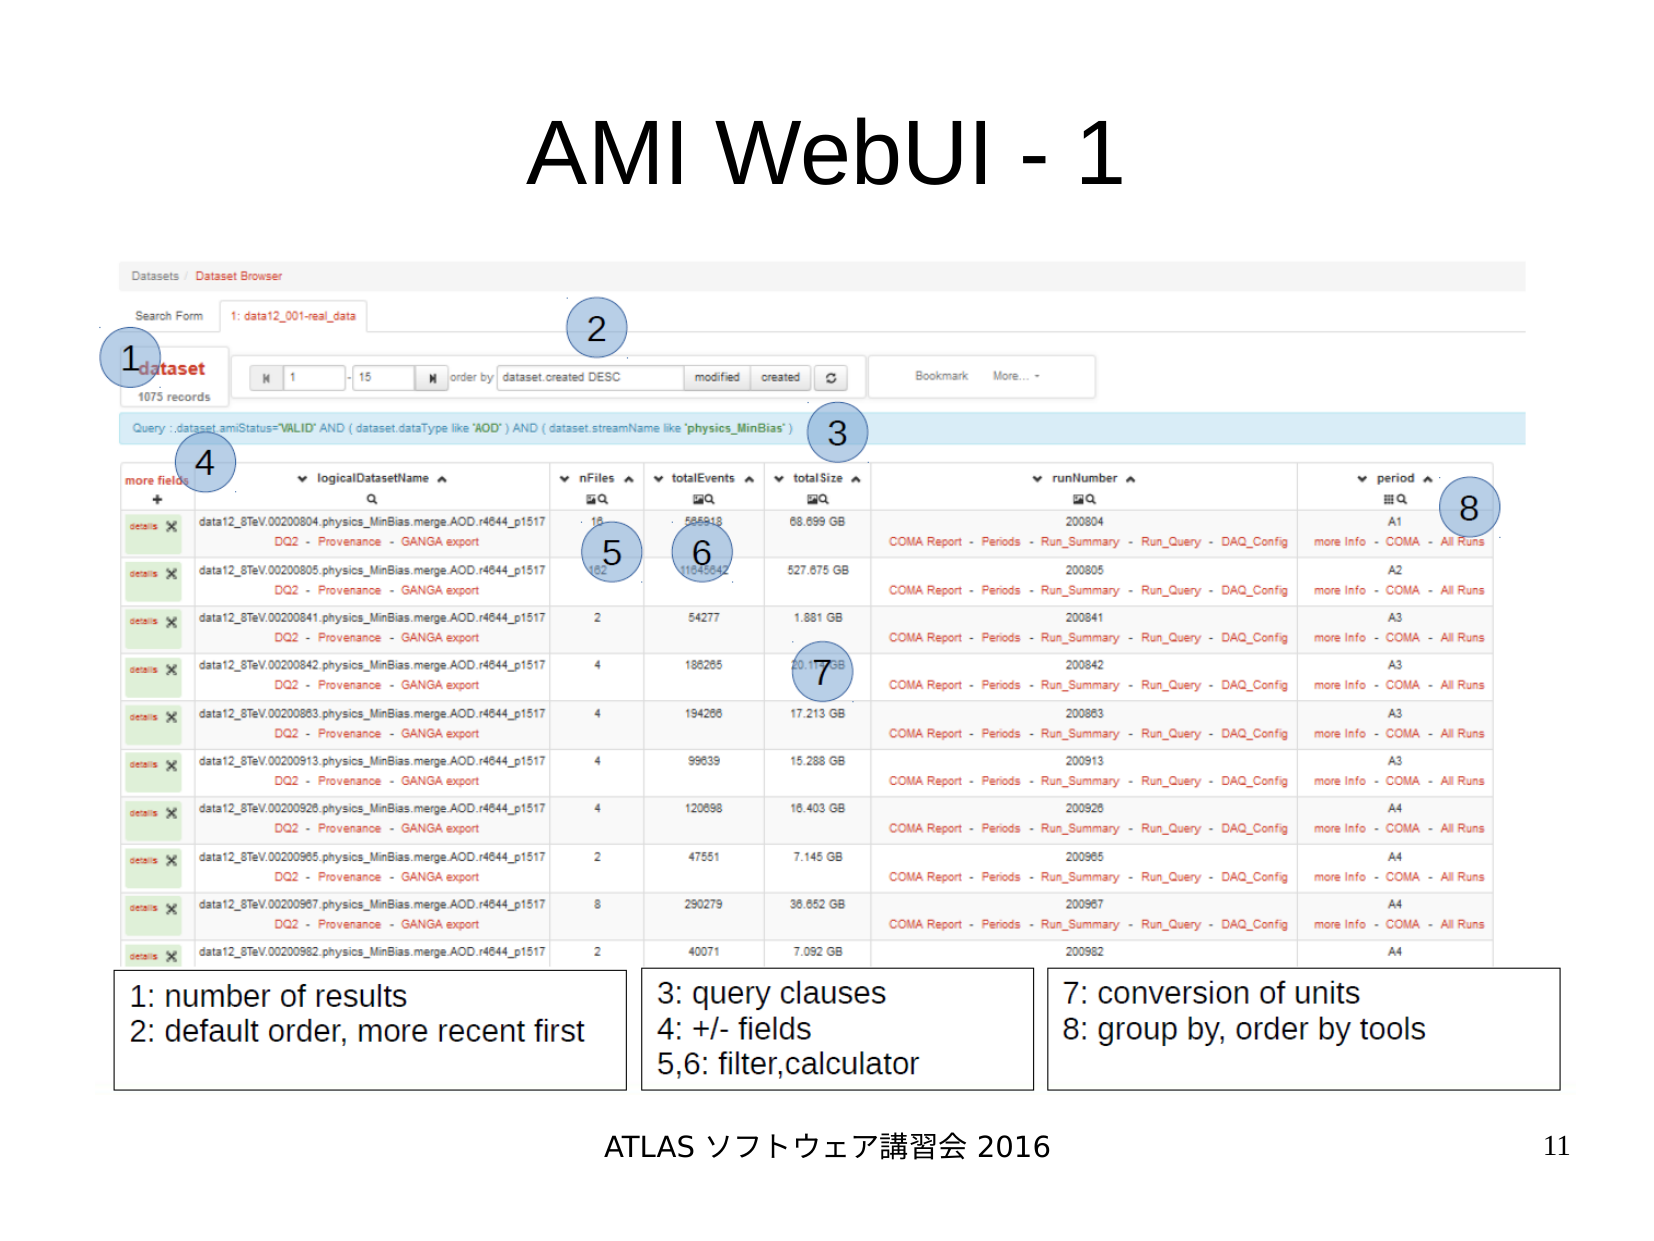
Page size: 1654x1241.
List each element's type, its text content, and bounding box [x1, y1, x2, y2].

title AMI WebUI - 1 [82, 49, 1571, 257]
picture [95, 253, 1576, 1096]
